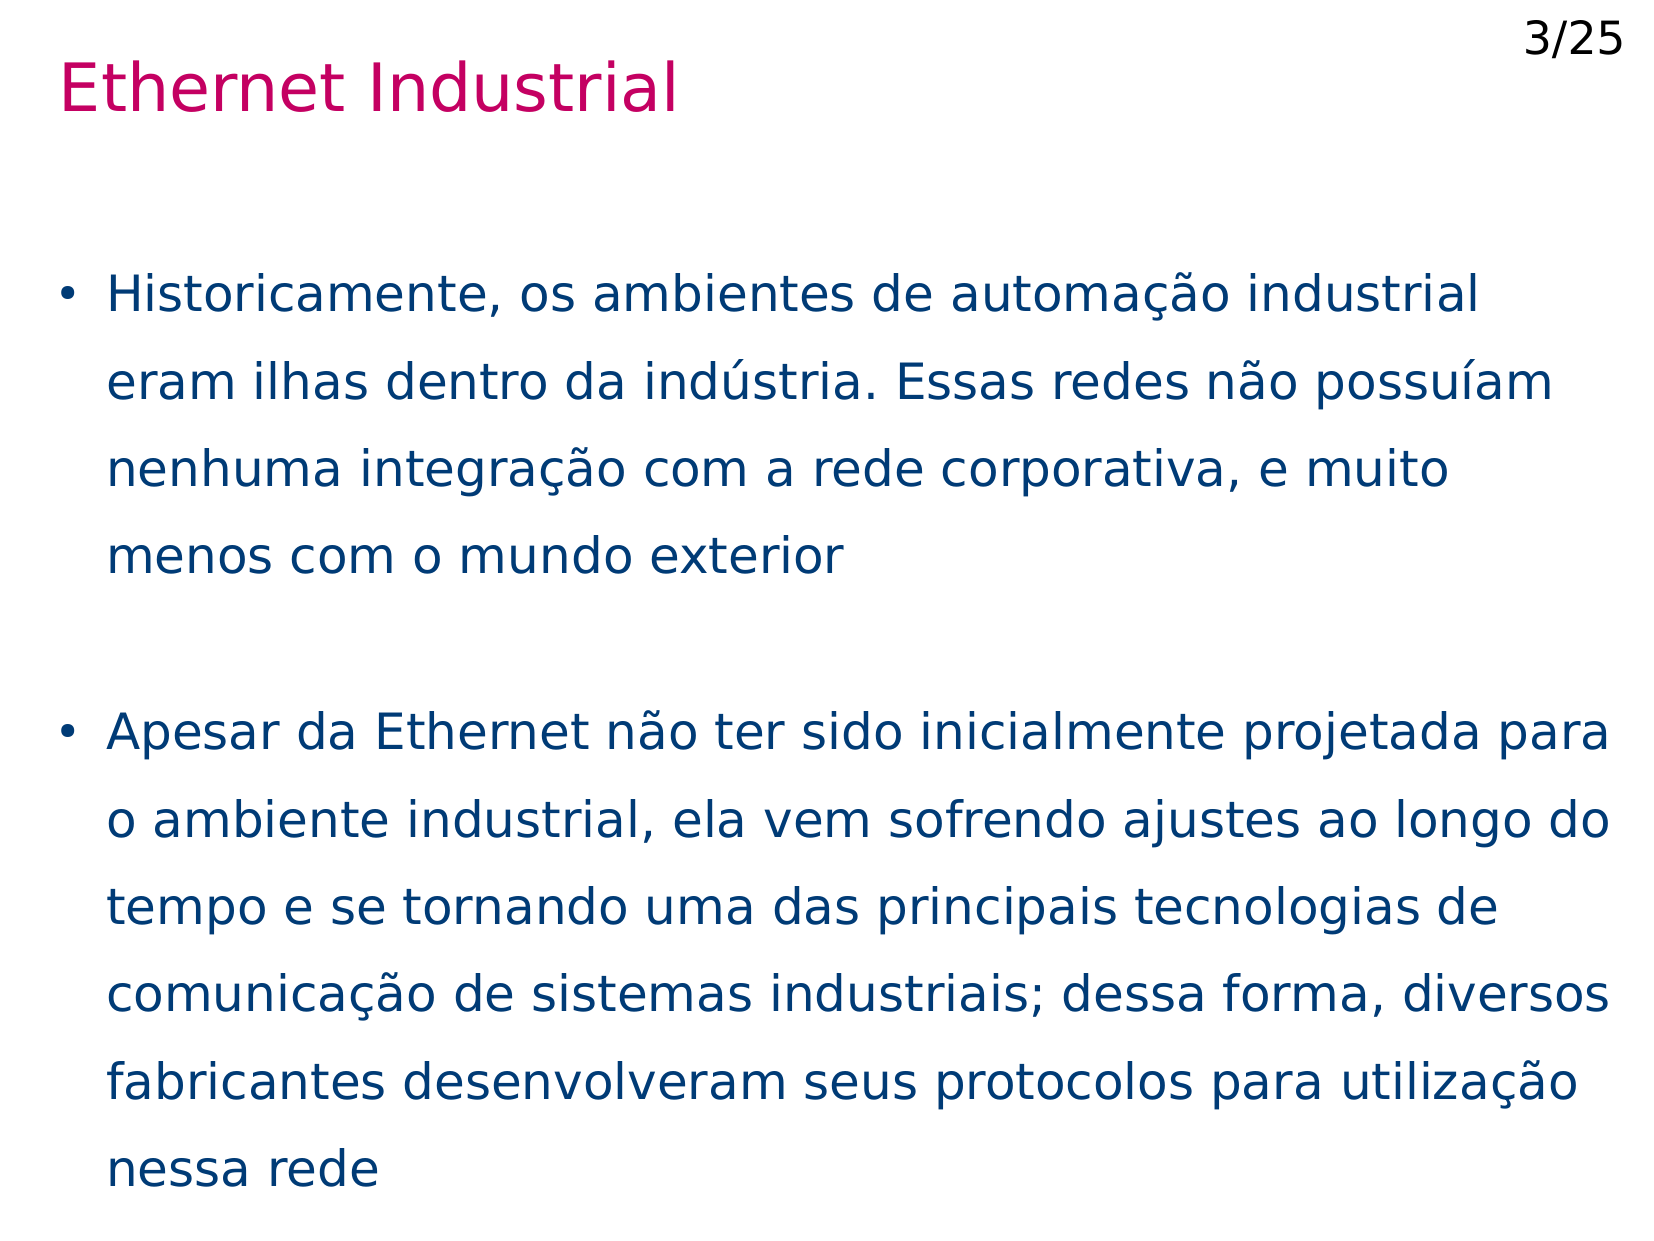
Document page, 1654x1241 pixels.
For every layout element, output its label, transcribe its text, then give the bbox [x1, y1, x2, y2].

title Ethernet Industrial [59, 29, 1625, 148]
list Historicamente, os ambientes de automação industrial eram ilhas dentro da indústria. Essas redes não possuíam nenhuma integração com a rede corporativa, e muito menos com o mundo exterior Apesar da Ethernet não ter sido inicialmente projetada para o ambiente industrial, ela vem sofrendo ajustes ao longo do tempo e se tornando uma das principais tecnologias de comunicação de sistemas industriais; dessa forma, diversos fabricantes desenvolveram seus protocolos para utilização nessa rede [59, 236, 1625, 1211]
